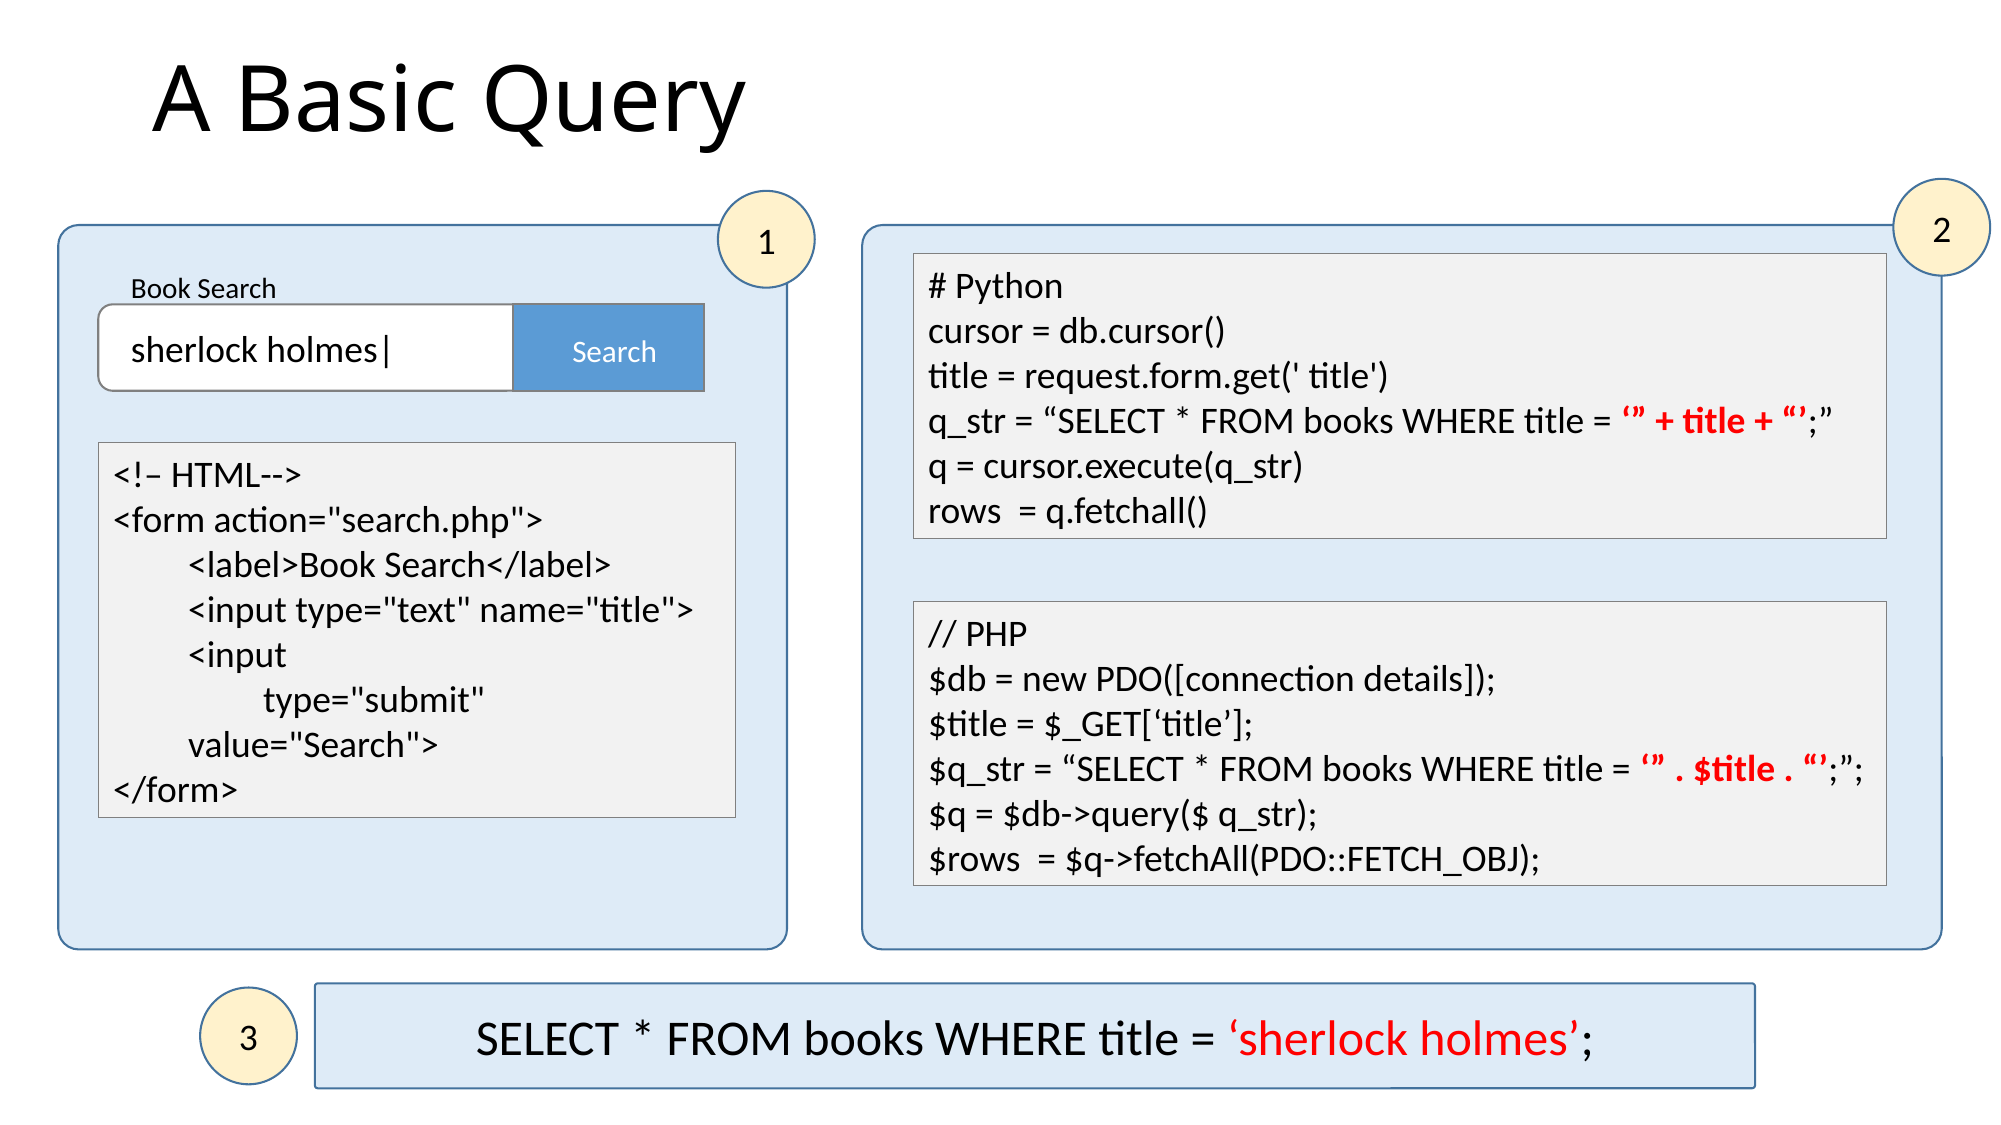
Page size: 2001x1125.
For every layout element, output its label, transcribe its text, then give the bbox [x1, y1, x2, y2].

text_box sherlock holmes| [116, 317, 514, 378]
text_box 2 [1893, 178, 1991, 276]
text_box # Python cursor = db.cursor() title = request.form.get(' title') q_str = “SELECT * FROM books WHERE title = ‘” + title + “’;” q = cursor.execute(q_str) rows = q.fetchall() [913, 253, 1887, 539]
text_box [862, 224, 1942, 950]
text_box 1 [717, 190, 815, 288]
text_box // PHP $db = new PDO([connection details]); $title = $_GET[‘title’]; $q_str = “SELECT * FROM books WHERE title = ‘” . $title . “’;”; $q = $db->query($ q_str); $rows = $q->fetchAll(PDO::FETCH_OBJ); [913, 601, 1887, 886]
title A Basic Query [137, 42, 1863, 163]
text_box [58, 224, 788, 950]
text_box SELECT * FROM books WHERE title = ‘sherlock holmes’; [314, 983, 1756, 1089]
text_box <!– HTML--> <form action="search.php"> <label>Book Search</label> <input type="text" name="title"> <input type="submit" value="Search"> </form> [98, 442, 736, 818]
text_box Search [545, 324, 685, 377]
text_box Book Search [116, 262, 381, 312]
text_box 3 [200, 987, 297, 1085]
